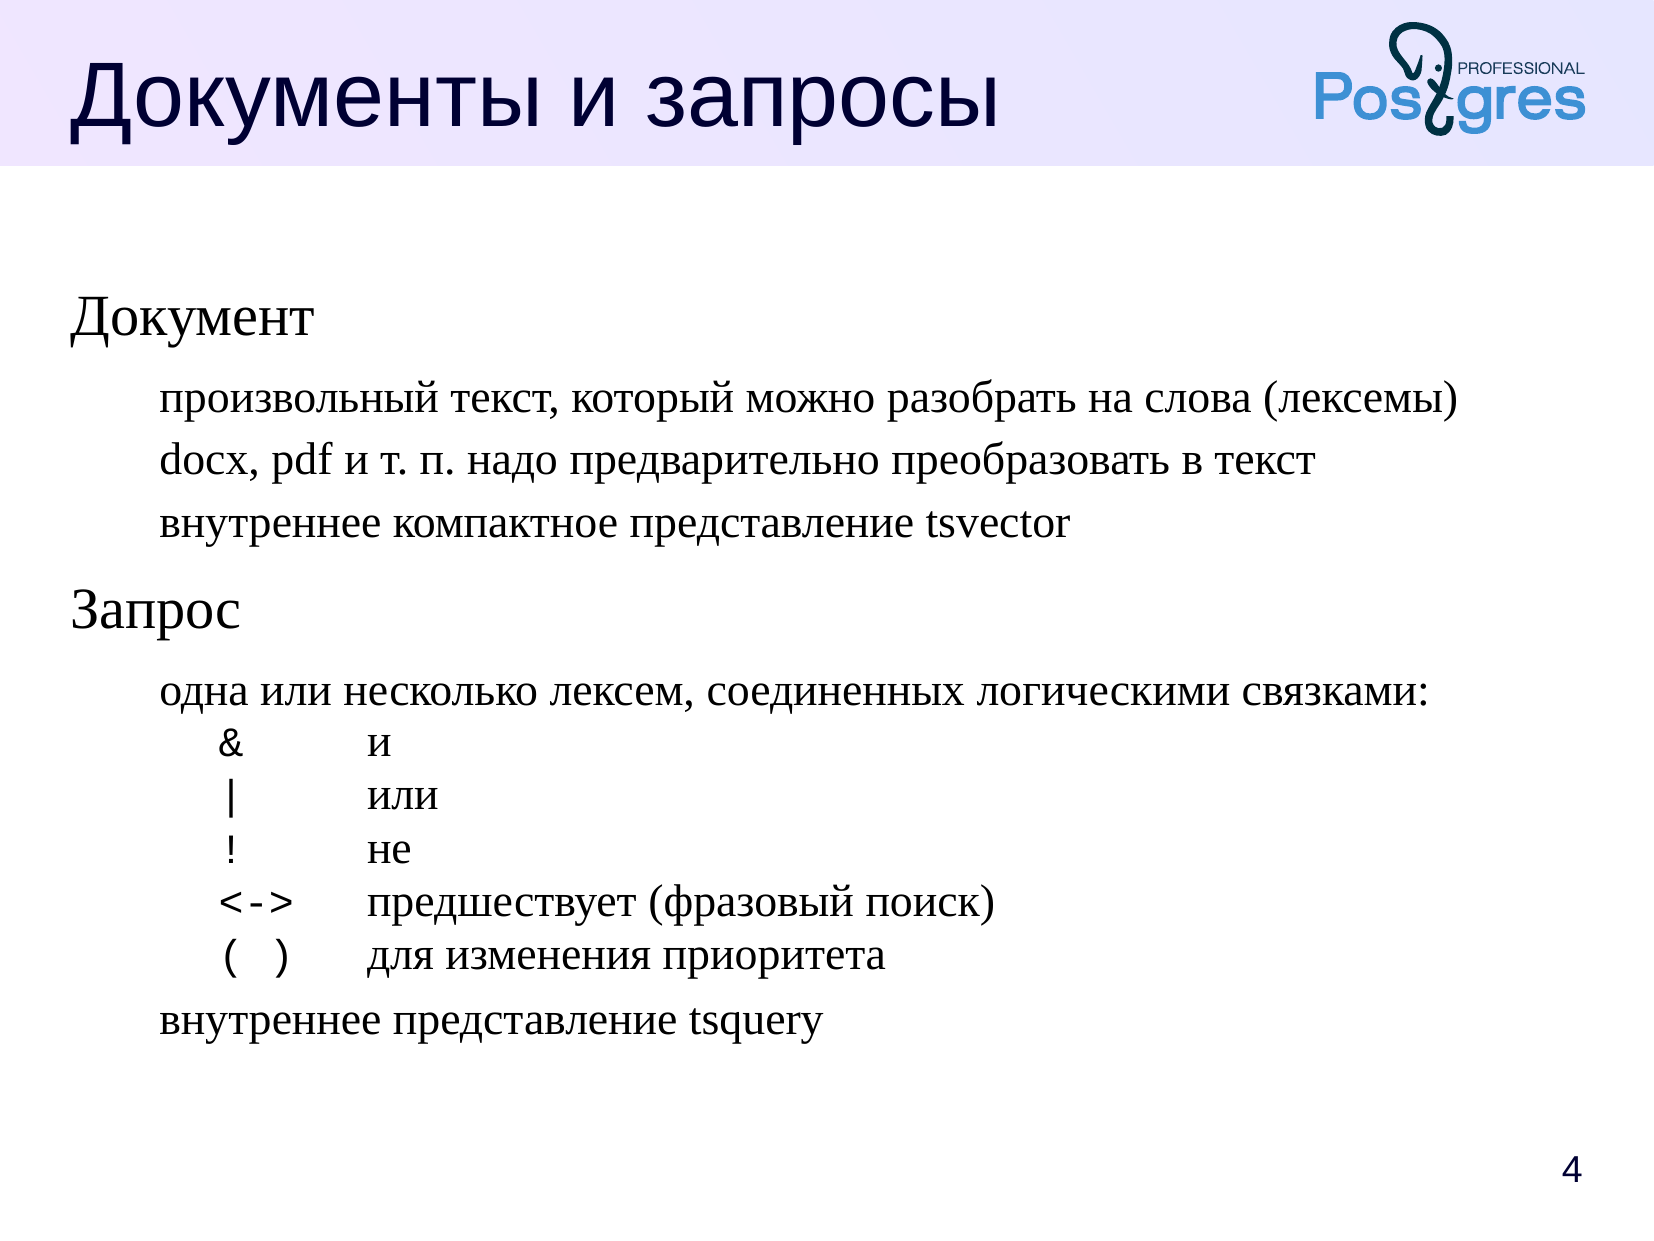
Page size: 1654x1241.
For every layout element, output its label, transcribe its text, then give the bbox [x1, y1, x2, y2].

title Документы и запросы [70, 43, 1241, 147]
list Документ произвольный текст, который можно разобрать на слова (лексемы) docx, pdf и т. п. надо предварительно преобразовать в текст внутреннее компактное представление tsvector Запрос одна или несколько лексем, соединенных логическими связками: & и | или ! не <-> предшествует (фразовый поиск) ( ) для изменения приоритета внутреннее представление tsquery [70, 283, 1583, 1134]
